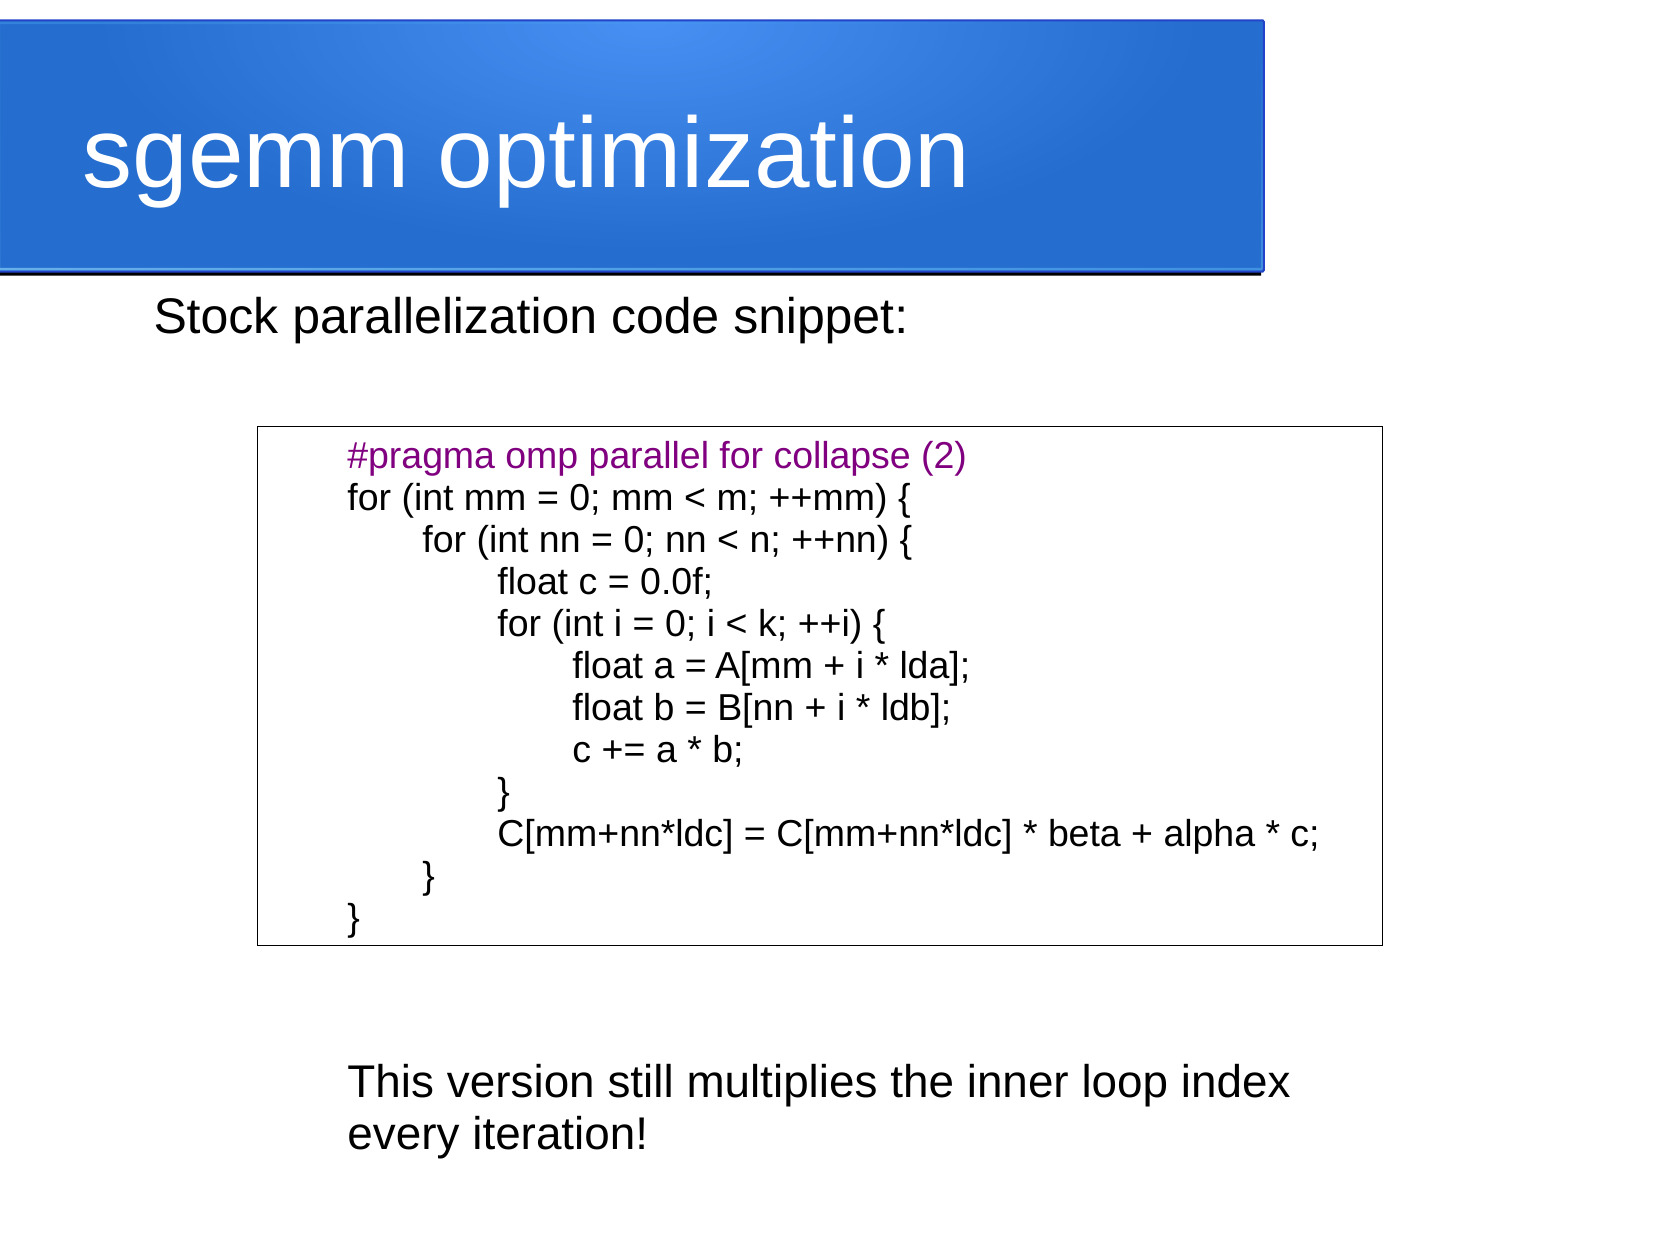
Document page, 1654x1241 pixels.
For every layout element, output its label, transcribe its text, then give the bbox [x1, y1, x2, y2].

text_box #pragma omp parallel for collapse (2) for (int mm = 0; mm < m; ++mm) { for (int nn = 0; nn < n; ++nn) { float c = 0.0f; for (int i = 0; i < k; ++i) { float a = A[mm + i * lda]; float b = B[nn + i * ldb]; c += a * b; } C[mm+nn*ldc] = C[mm+nn*ldc] * beta + alpha * c; } } [257, 426, 1383, 946]
text_box This version still multiplies the inner loop index every iteration! [332, 1049, 1338, 1167]
list Stock parallelization code snippet: [82, 288, 1538, 1008]
title sgemm optimization [82, 49, 1250, 257]
